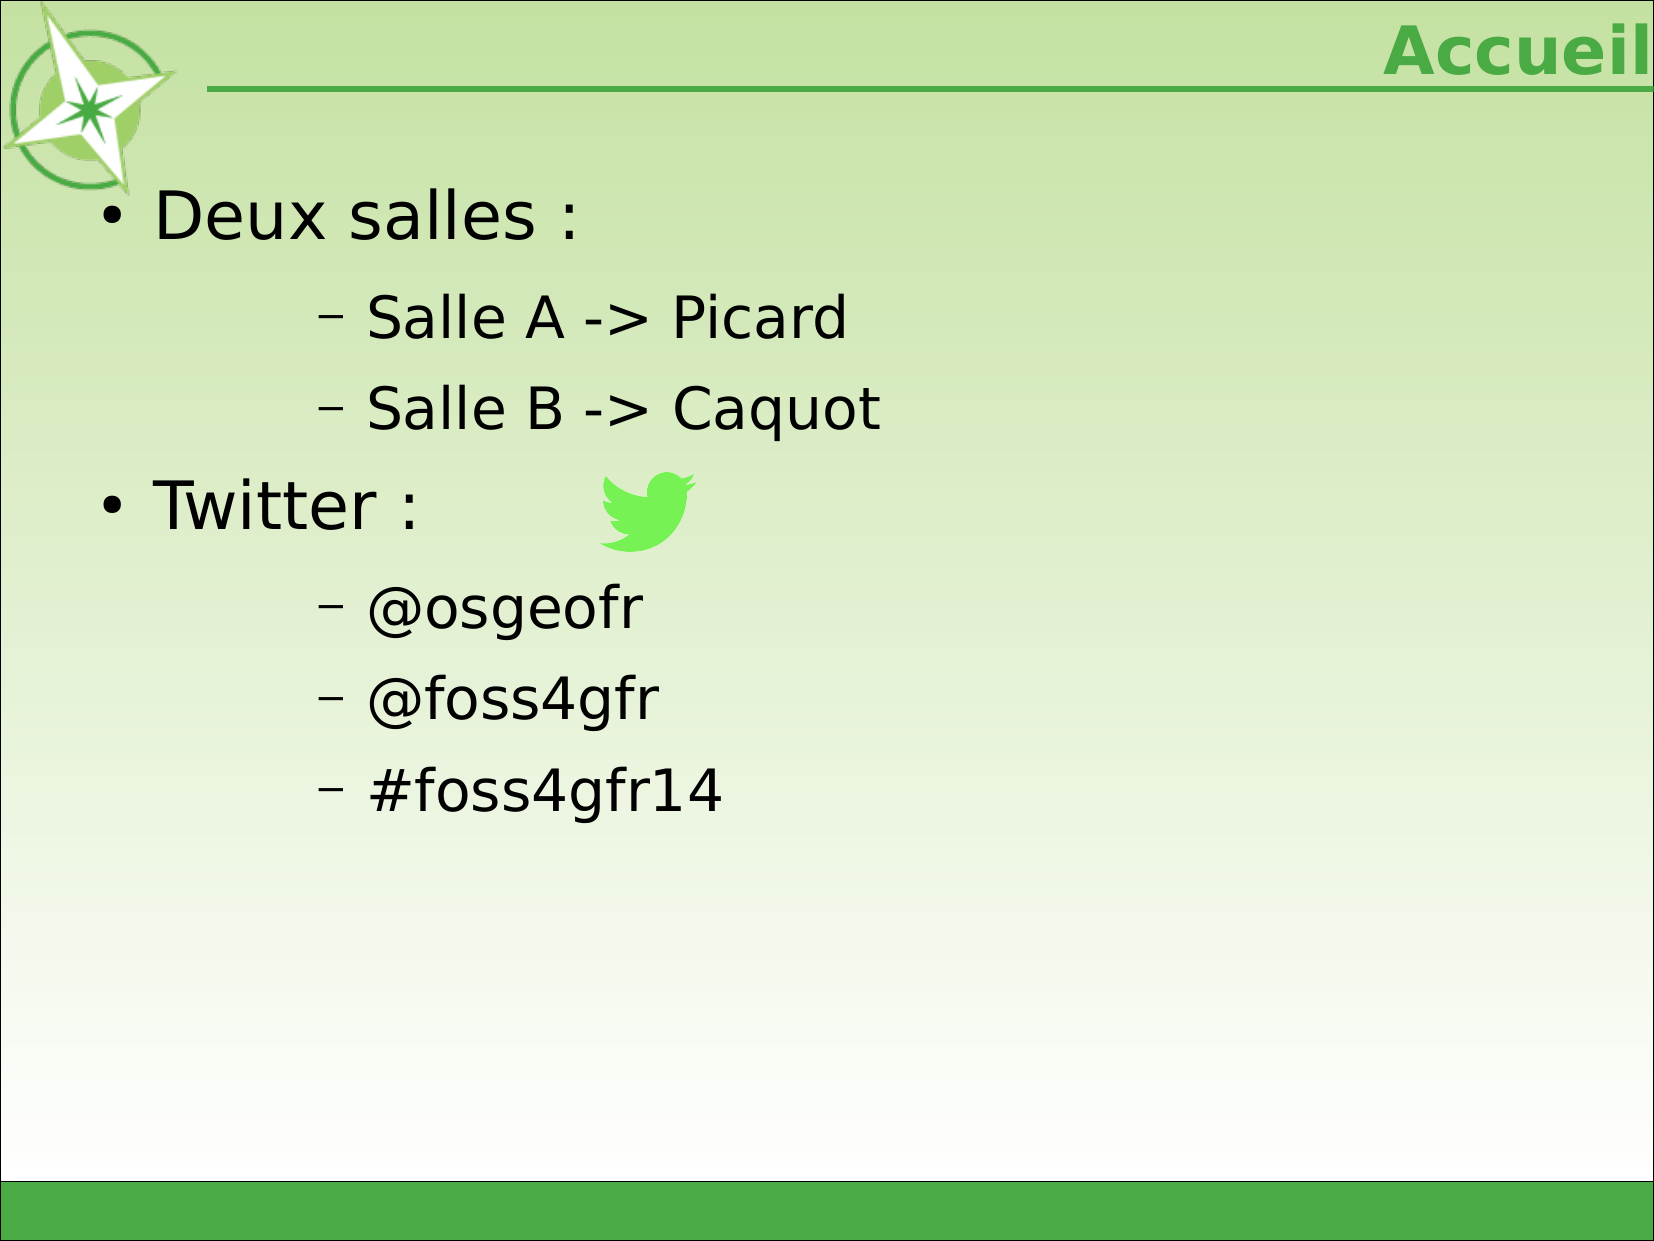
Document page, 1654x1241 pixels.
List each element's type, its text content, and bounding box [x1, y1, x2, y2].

picture [599, 472, 697, 552]
title Accueil [165, 2, 1654, 101]
picture [2, 0, 178, 197]
list Deux salles : Salle A -> Picard Salle B -> Caquot Twitter : @osgeofr @foss4gfr #foss4gfr14 [82, 177, 1571, 1109]
